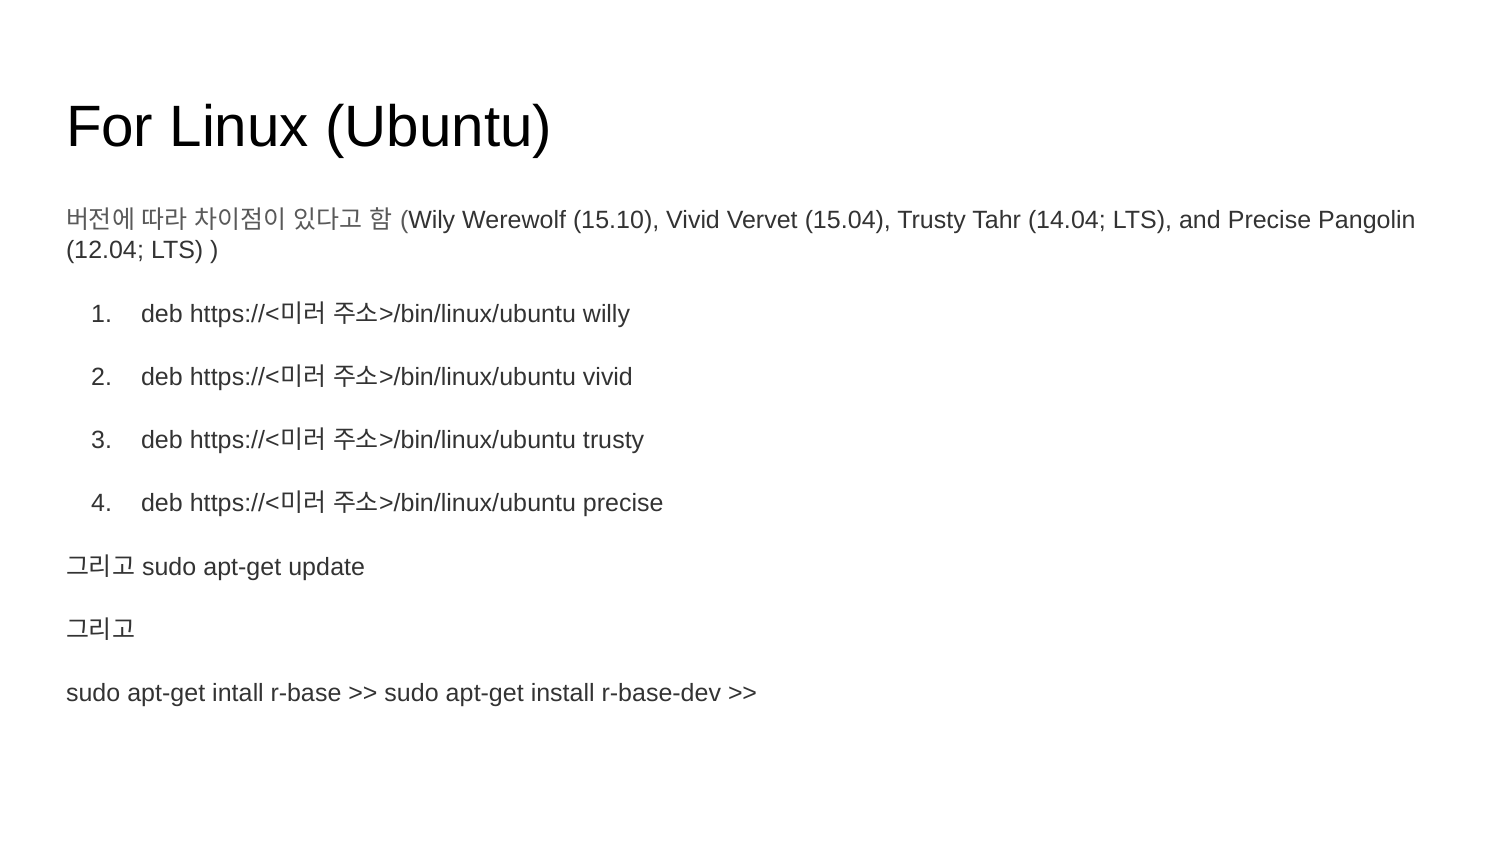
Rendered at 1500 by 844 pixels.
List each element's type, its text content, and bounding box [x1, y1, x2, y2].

title For Linux (Ubuntu) [51, 72, 1449, 167]
list 버전에 따라 차이점이 있다고 함 (Wily Werewolf (15.10), Vivid Vervet (15.04), Trusty Tahr (14.04; LTS), and Precise Pangolin (12.04; LTS) ) deb https://<미러 주소>/bin/linux/ubuntu willy deb https://<미러 주소>/bin/linux/ubuntu vivid deb https://<미러 주소>/bin/linux/ubuntu trusty deb https://<미러 주소>/bin/linux/ubuntu precise 그리고 sudo apt-get update 그리고 sudo apt-get intall r-base >> sudo apt-get install r-base-dev >> [51, 189, 1449, 750]
